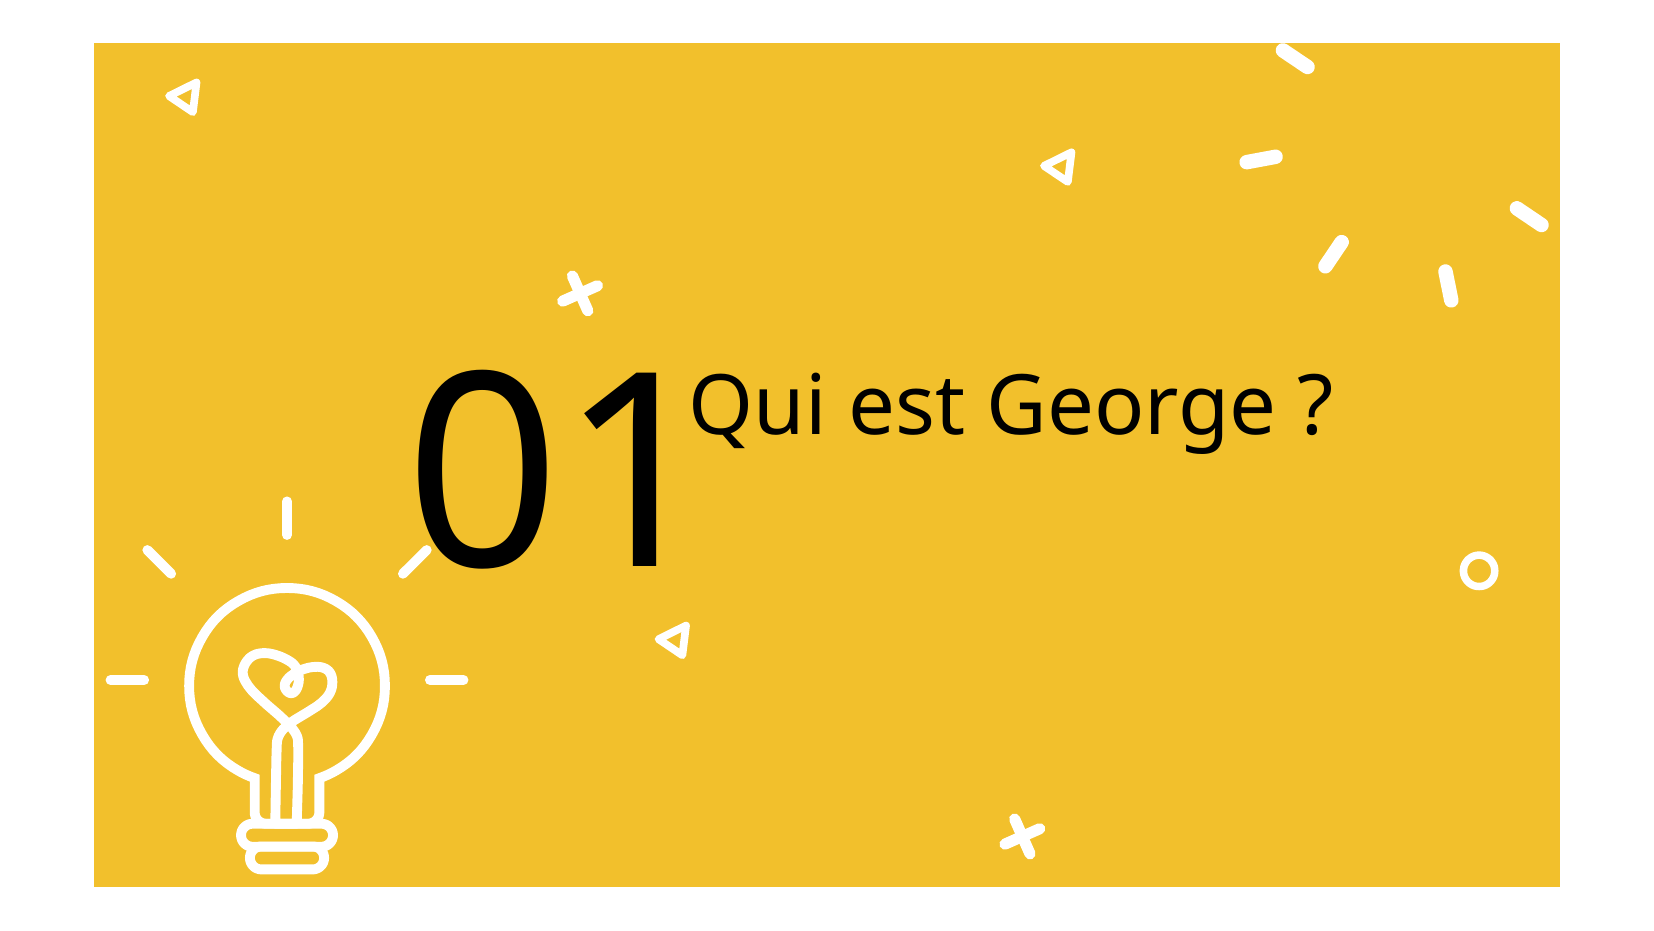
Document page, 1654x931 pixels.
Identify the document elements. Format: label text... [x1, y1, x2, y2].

title Qui est George ? [751, 345, 1409, 459]
title 01 [405, 276, 751, 646]
